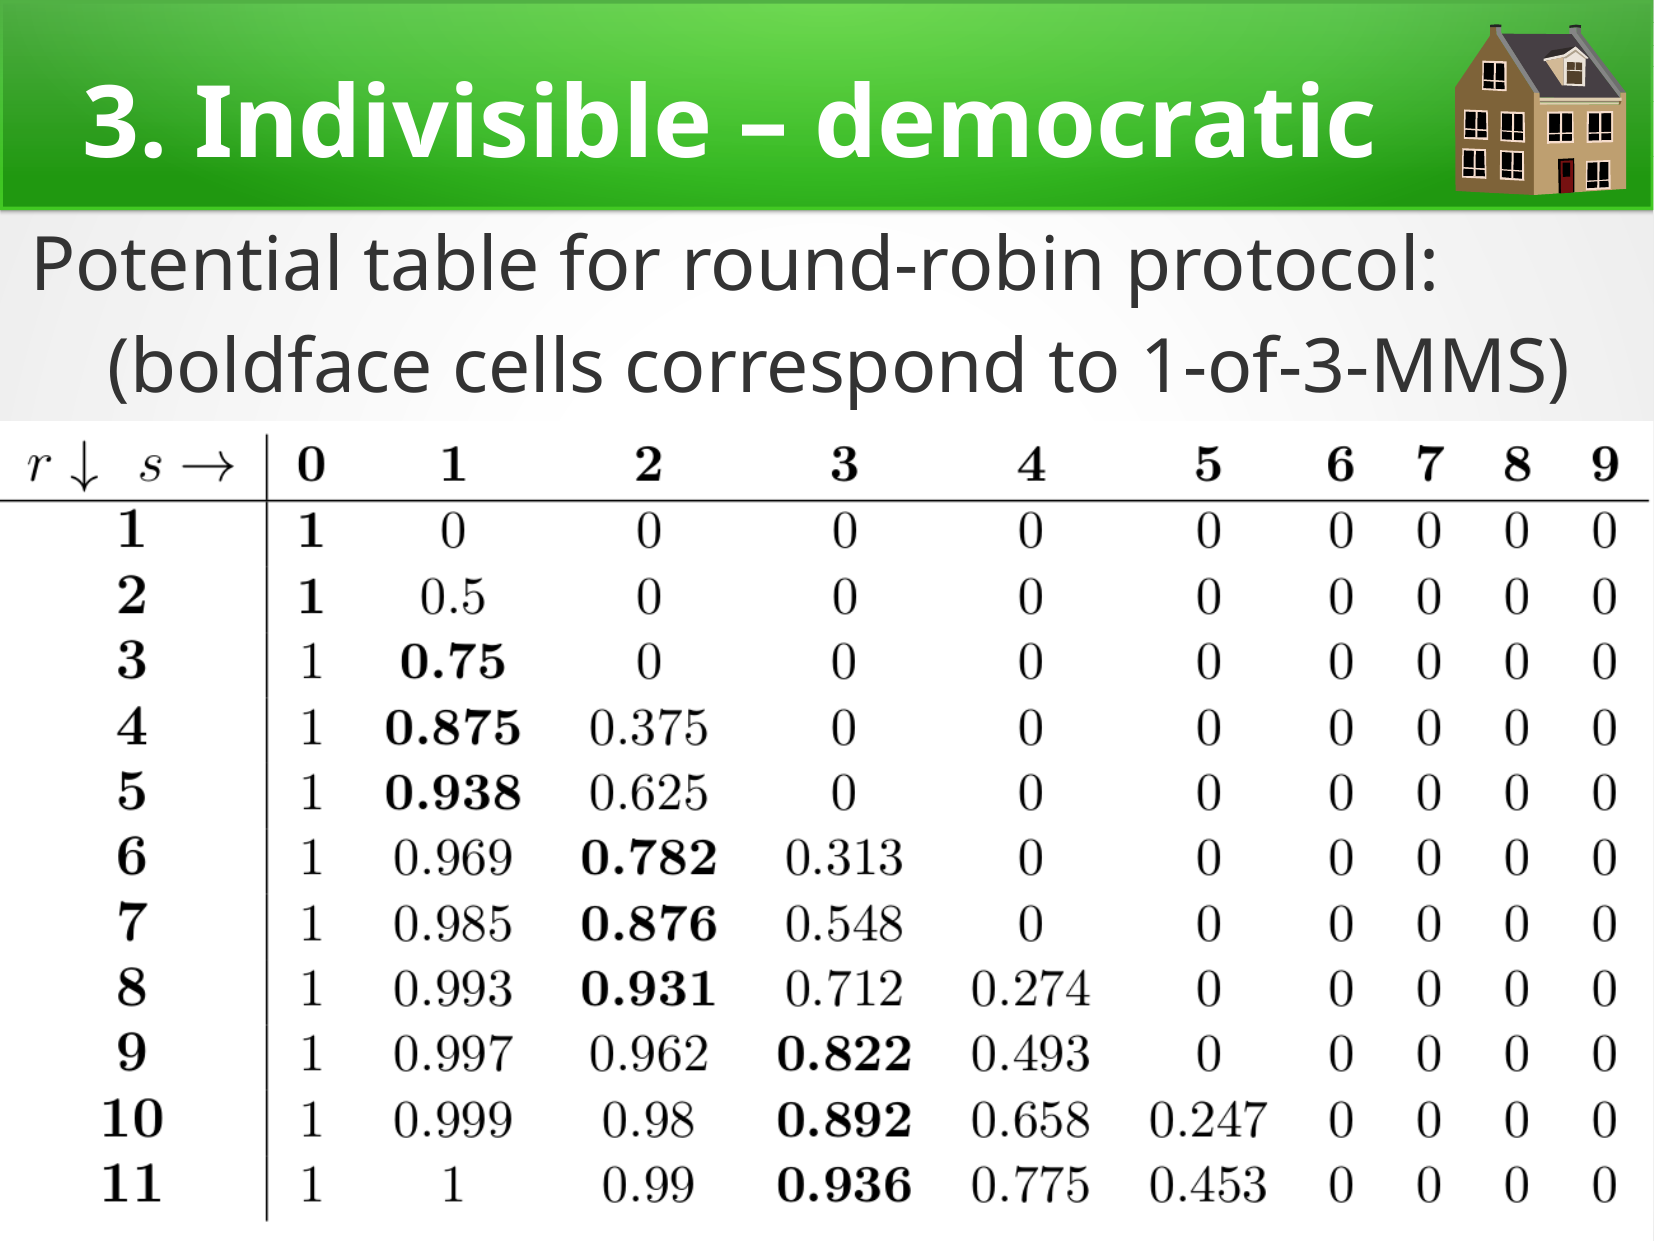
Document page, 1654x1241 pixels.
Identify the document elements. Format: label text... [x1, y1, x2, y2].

title 3. Indivisible – democratic [82, 47, 1455, 189]
picture [1455, 24, 1627, 196]
picture [0, 421, 1654, 1241]
list Potential table for round-robin protocol: (boldface cells correspond to 1-of-3-MMS) [30, 210, 1636, 316]
